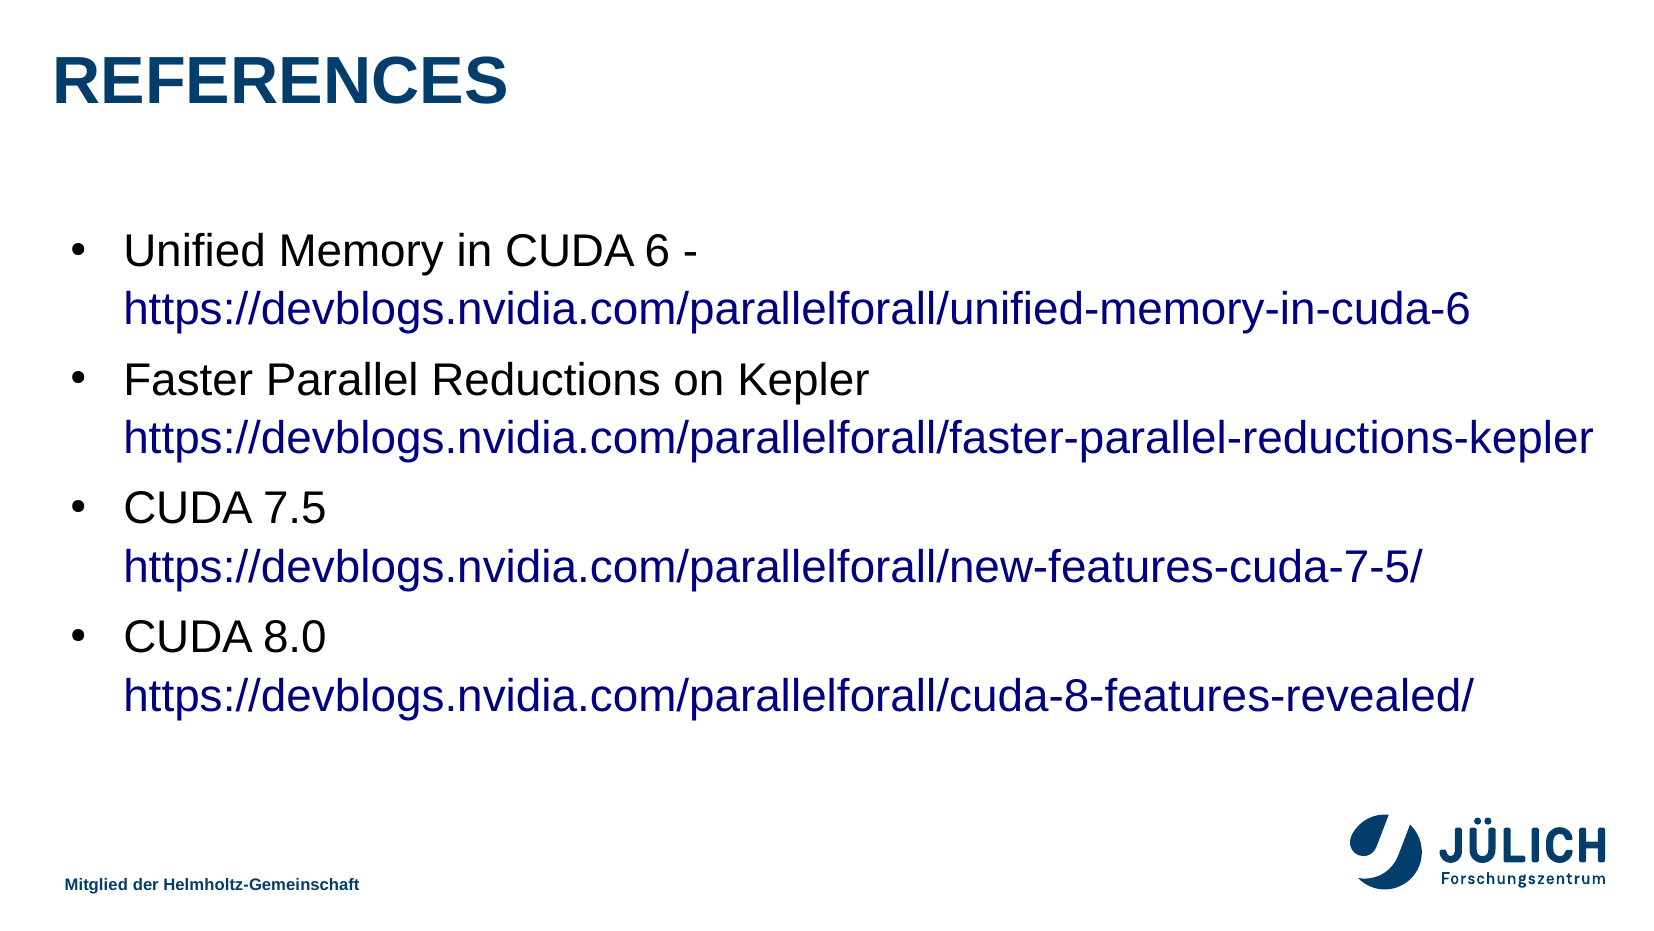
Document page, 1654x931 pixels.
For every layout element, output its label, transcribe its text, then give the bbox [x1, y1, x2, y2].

title References [52, 43, 1606, 194]
list Unified Memory in CUDA 6 - https://devblogs.nvidia.com/parallelforall/unified-memory-in-cuda-6 Faster Parallel Reductions on Kepler https://devblogs.nvidia.com/parallelforall/faster-parallel-reductions-kepler CUDA 7.5 https://devblogs.nvidia.com/parallelforall/new-features-cuda-7-5/ CUDA 8.0 https://devblogs.nvidia.com/parallelforall/cuda-8-features-revealed/ [52, 217, 1606, 757]
